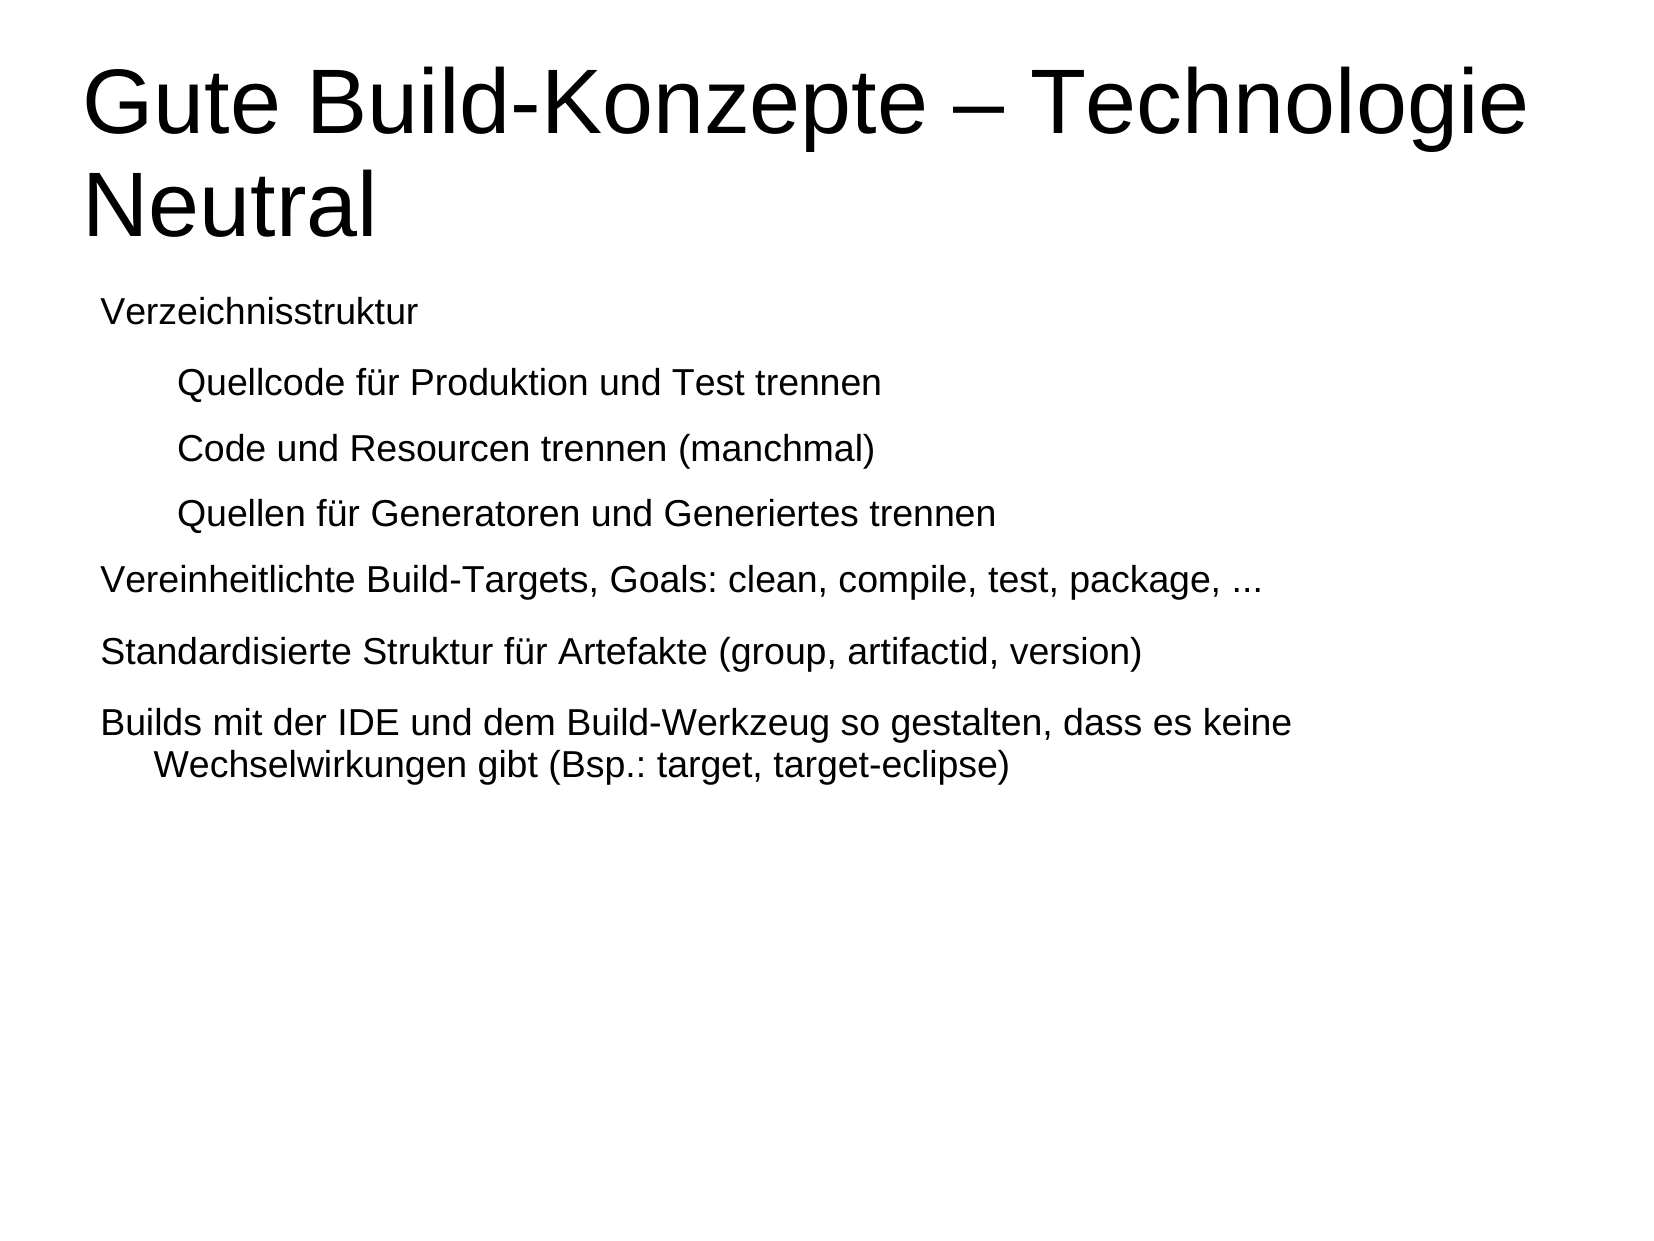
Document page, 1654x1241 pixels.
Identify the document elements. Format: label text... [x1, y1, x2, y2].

list Verzeichnisstruktur Quellcode für Produktion und Test trennen Code und Resourcen trennen (manchmal) Quellen für Generatoren und Generiertes trennen Vereinheitlichte Build-Targets, Goals: clean, compile, test, package, ... Standardisierte Struktur für Artefakte (group, artifactid, version) Builds mit der IDE und dem Build-Werkzeug so gestalten, dass es keine Wechselwirkungen gibt (Bsp.: target, target-eclipse) [82, 290, 1571, 1094]
title Gute Build-Konzepte – Technologie Neutral [82, 50, 1571, 256]
